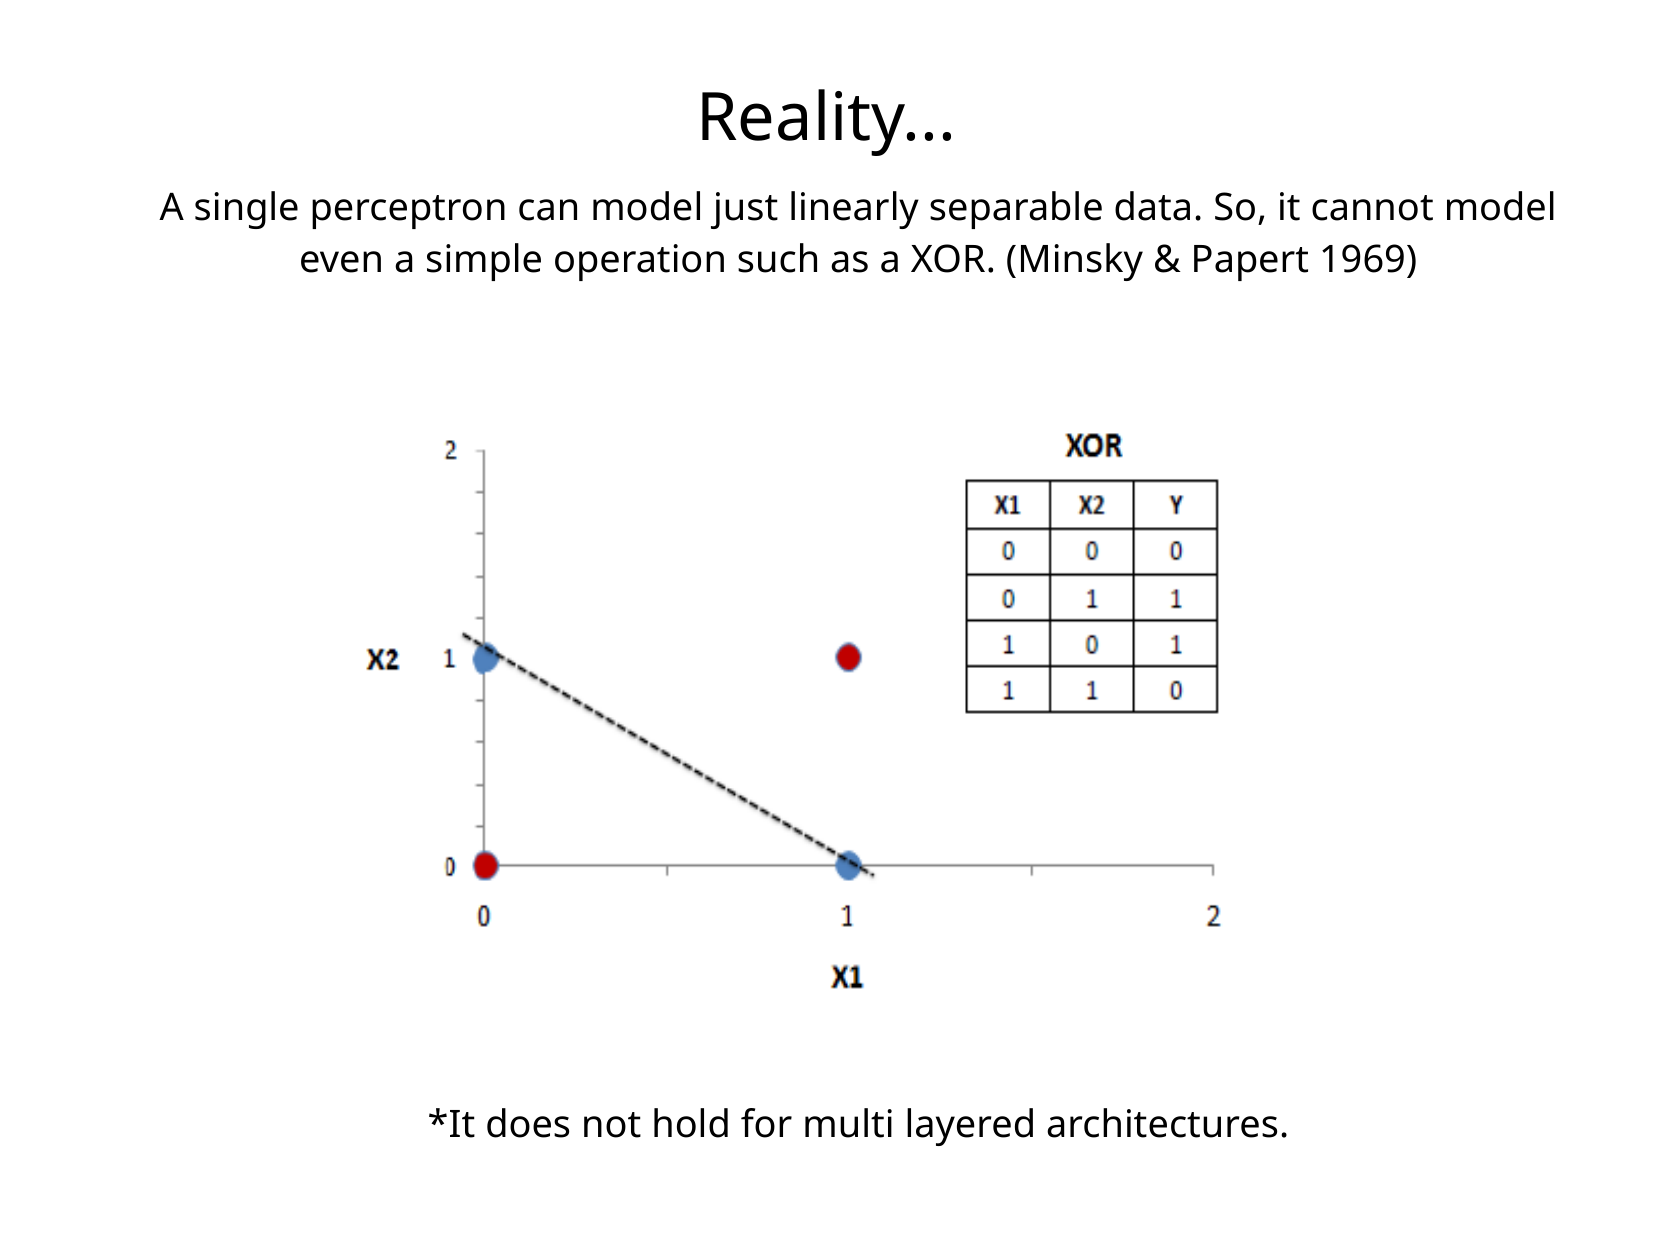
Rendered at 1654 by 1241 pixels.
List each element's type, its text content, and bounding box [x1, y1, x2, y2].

picture [351, 423, 1237, 1000]
title Reality... [82, 49, 1571, 180]
list A single perceptron can model just linearly separable data. So, it cannot model even a simple operation such as a XOR. (Minsky & Papert 1969) *It does not hold for multi layered architectures. [82, 180, 1571, 1156]
